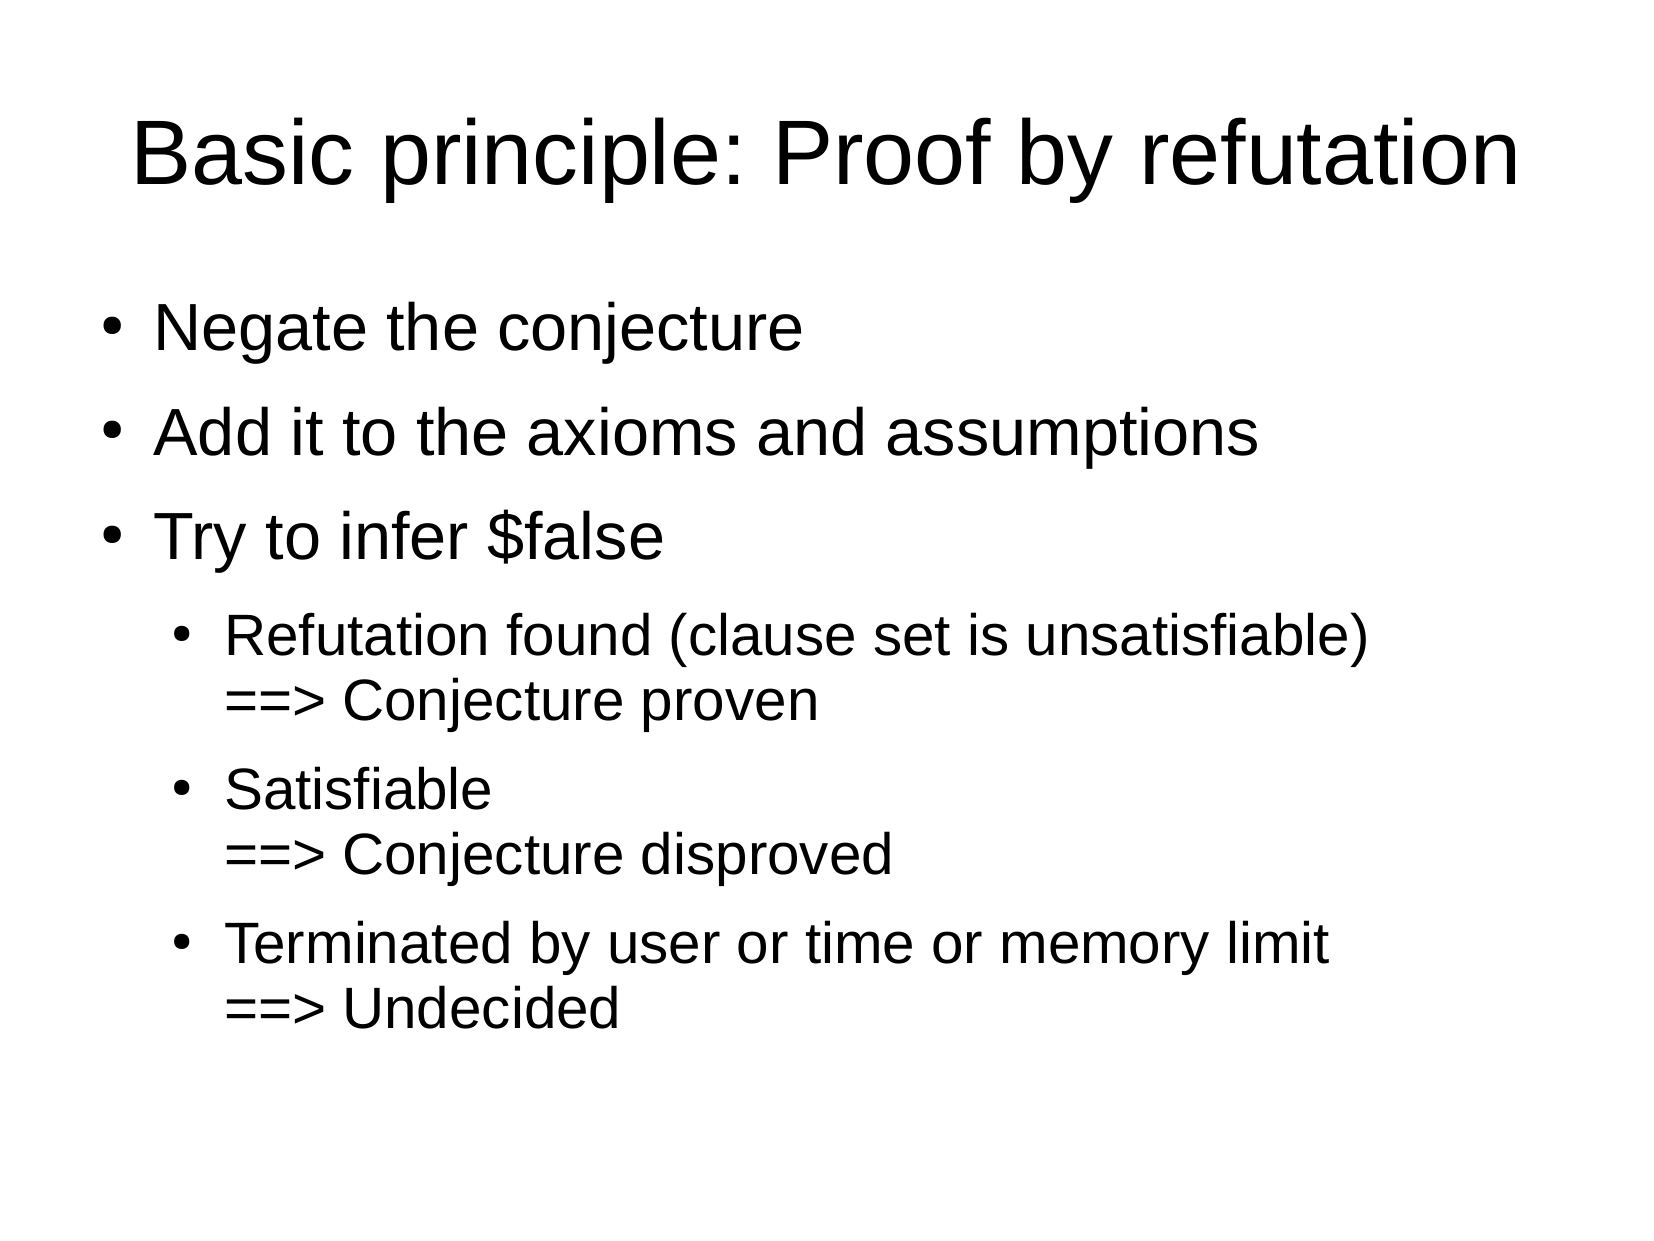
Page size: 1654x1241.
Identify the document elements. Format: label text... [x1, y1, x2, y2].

list Negate the conjecture Add it to the axioms and assumptions Try to infer $false Refutation found (clause set is unsatisfiable) ==> Conjecture proven Satisfiable ==> Conjecture disproved Terminated by user or time or memory limit ==> Undecided [82, 290, 1571, 1040]
title Basic principle: Proof by refutation [82, 49, 1571, 257]
